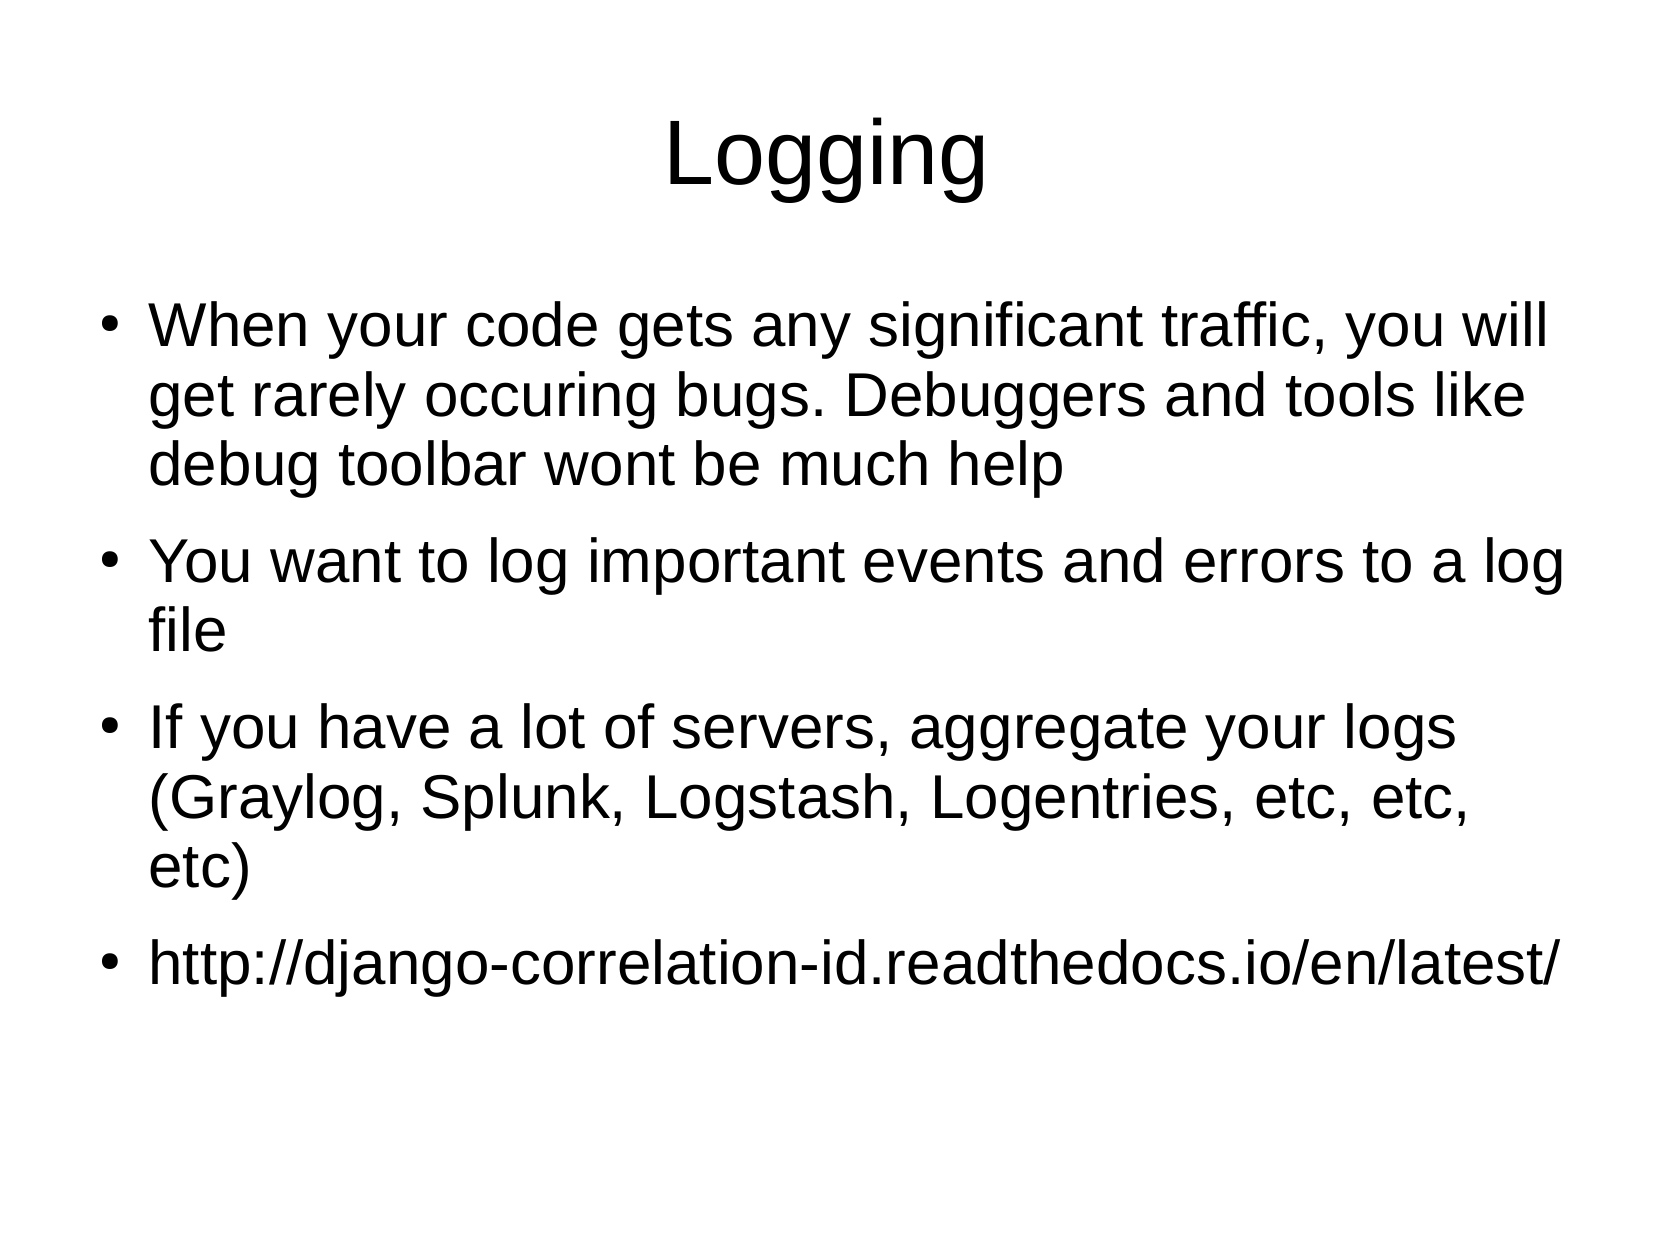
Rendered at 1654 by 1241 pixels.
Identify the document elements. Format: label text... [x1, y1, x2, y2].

title Logging [82, 49, 1571, 257]
list When your code gets any significant traffic, you will get rarely occuring bugs. Debuggers and tools like debug toolbar wont be much help You want to log important events and errors to a log file If you have a lot of servers, aggregate your logs (Graylog, Splunk, Logstash, Logentries, etc, etc, etc) http://django-correlation-id.readthedocs.io/en/latest/ [82, 290, 1571, 1010]
